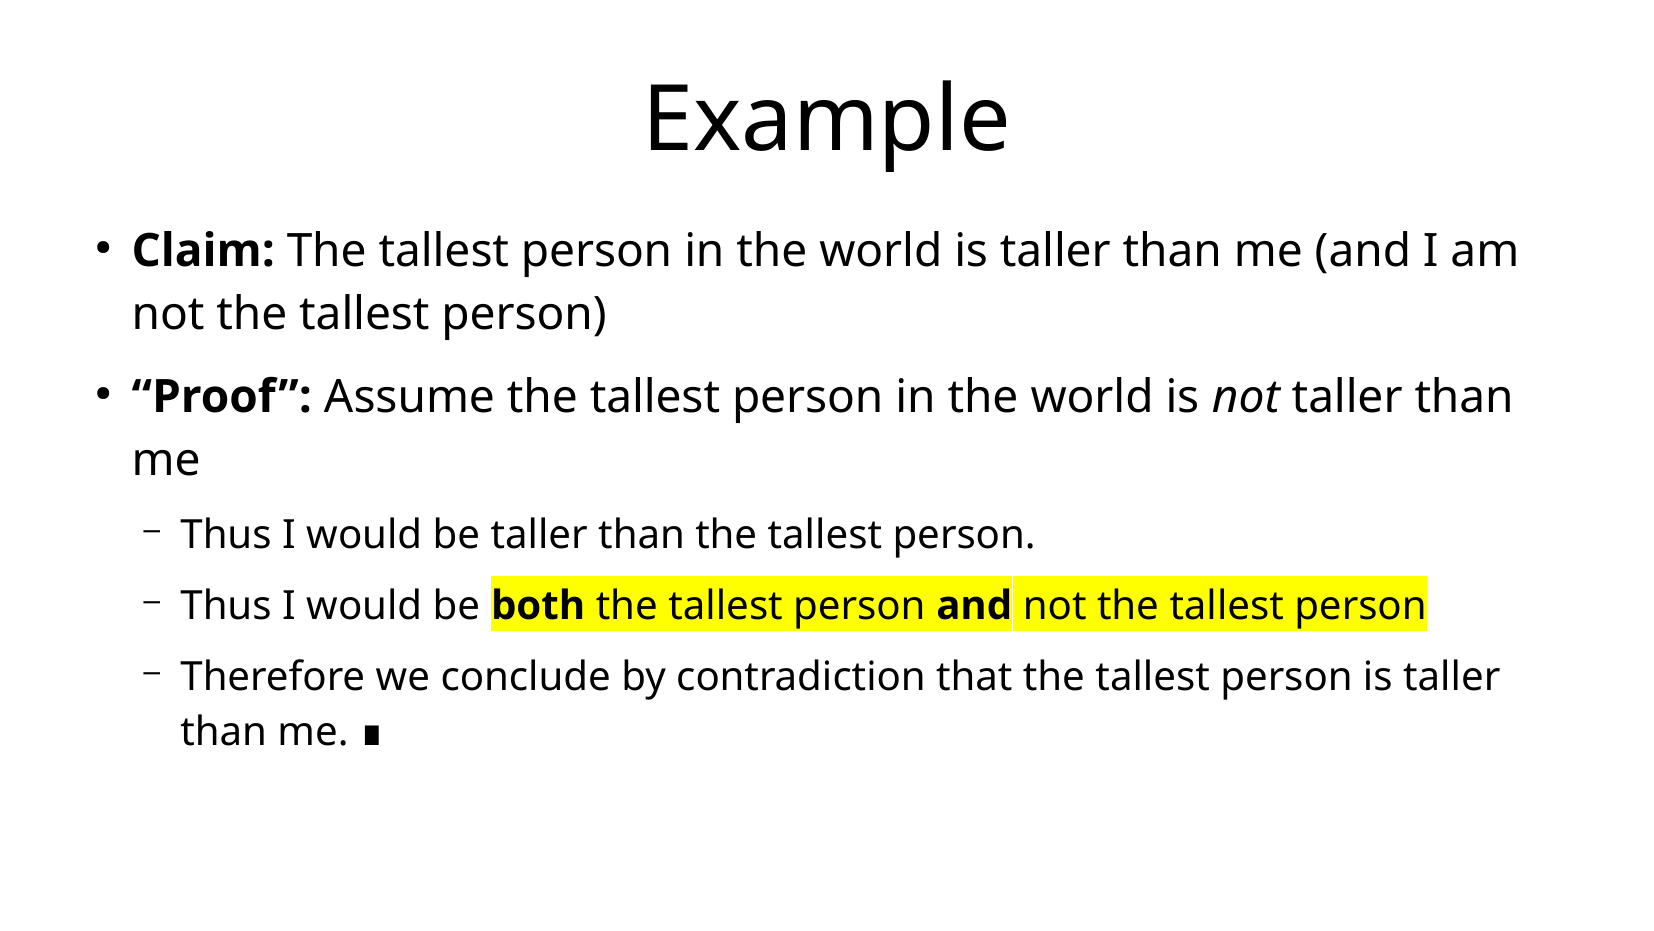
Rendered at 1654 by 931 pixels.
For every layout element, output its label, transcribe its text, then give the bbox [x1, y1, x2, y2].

title Example [82, 37, 1571, 193]
list Claim: The tallest person in the world is taller than me (and I am not the tallest person) “Proof”: Assume the tallest person in the world is not taller than me Thus I would be taller than the tallest person. Thus I would be both the tallest person and not the tallest person Therefore we conclude by contradiction that the tallest person is taller than me. ∎ [82, 217, 1571, 758]
